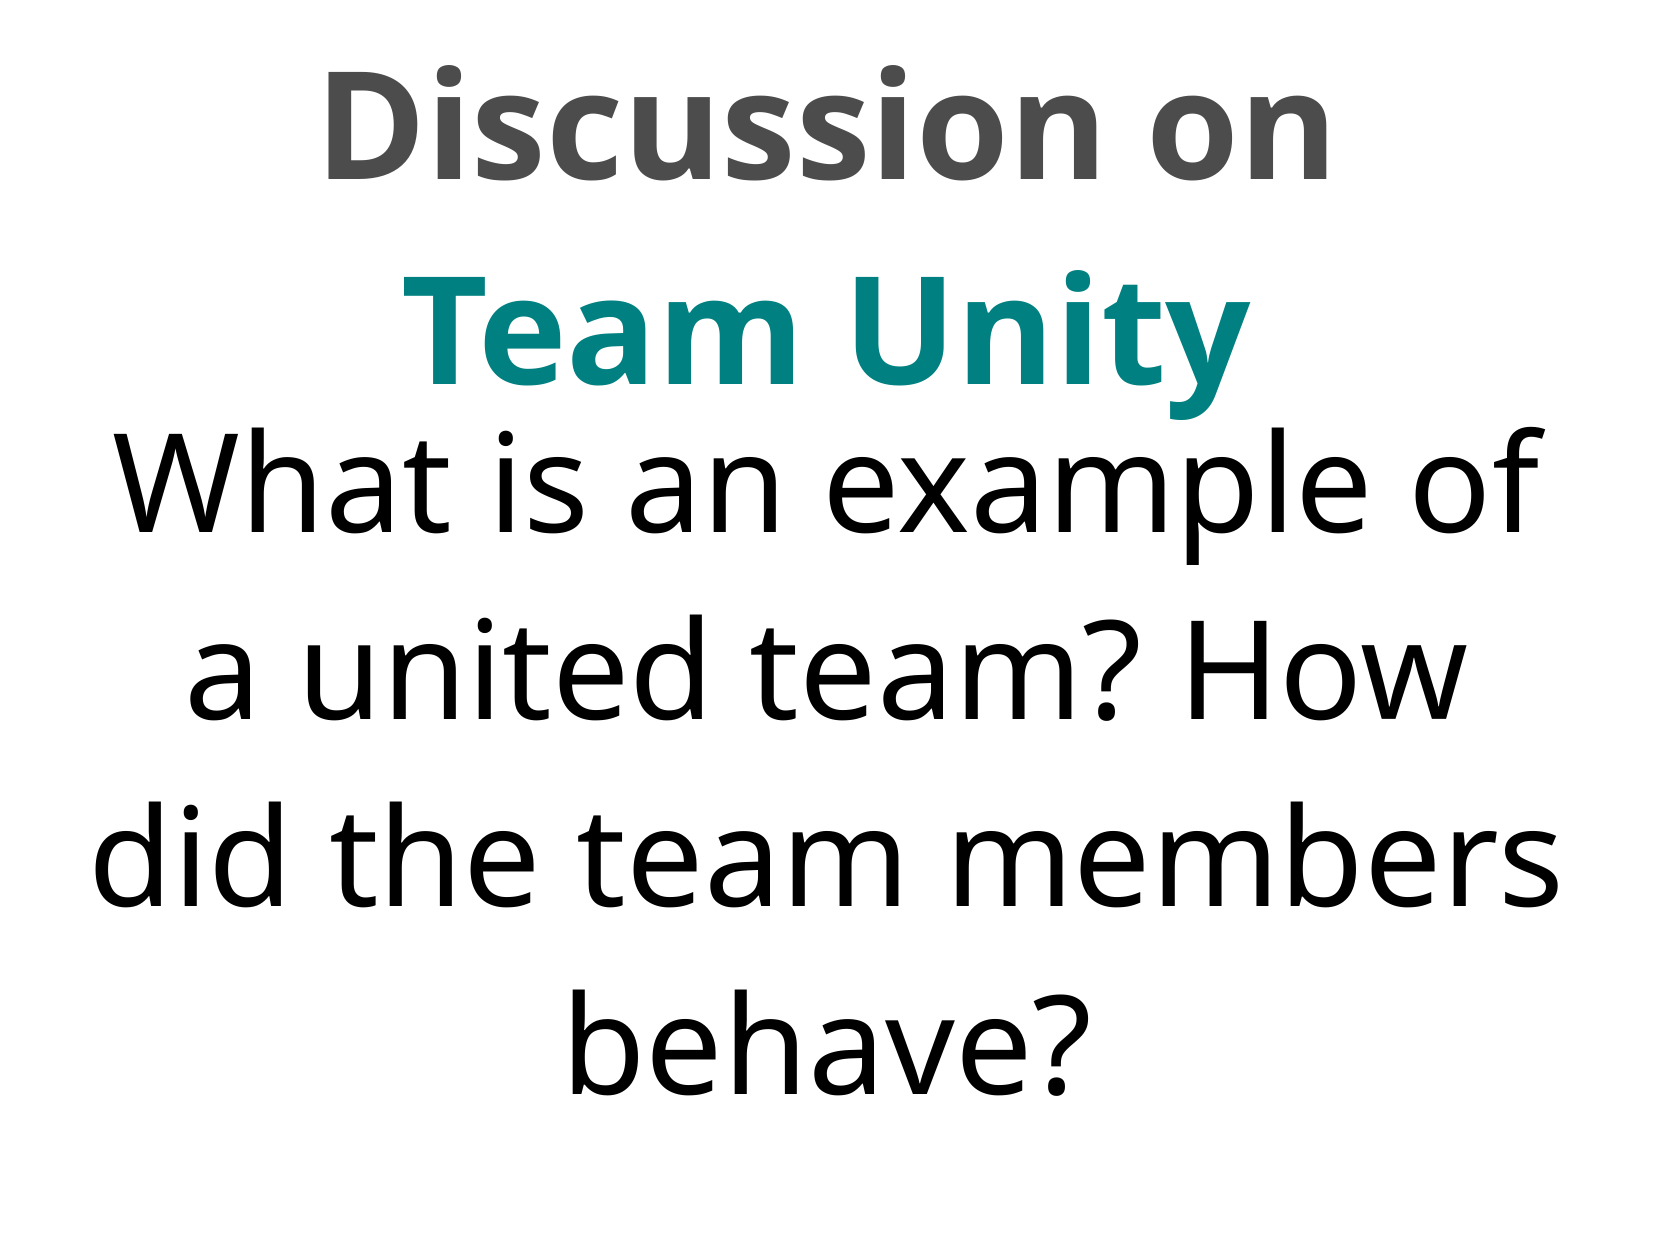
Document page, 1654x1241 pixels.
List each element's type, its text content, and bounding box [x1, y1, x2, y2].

title What is an example of a united team? How did the team members behave? [82, 445, 1571, 1241]
title Discussion on Team Unity [82, 45, 1571, 403]
